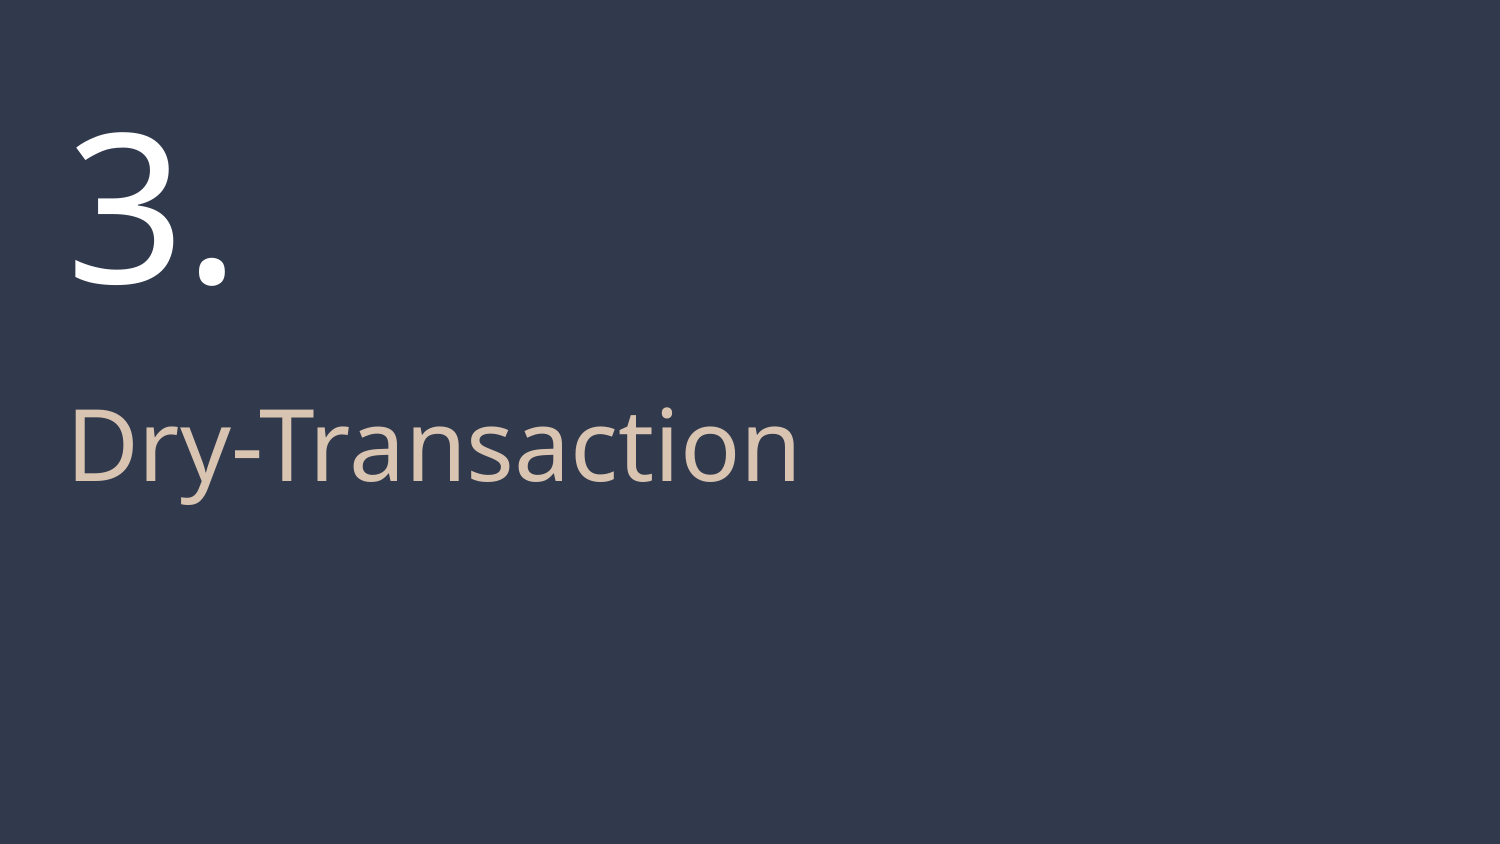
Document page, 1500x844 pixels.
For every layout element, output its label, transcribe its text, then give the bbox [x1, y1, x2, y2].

list Dry-Transaction [51, 348, 927, 503]
title 3. [51, 136, 927, 341]
